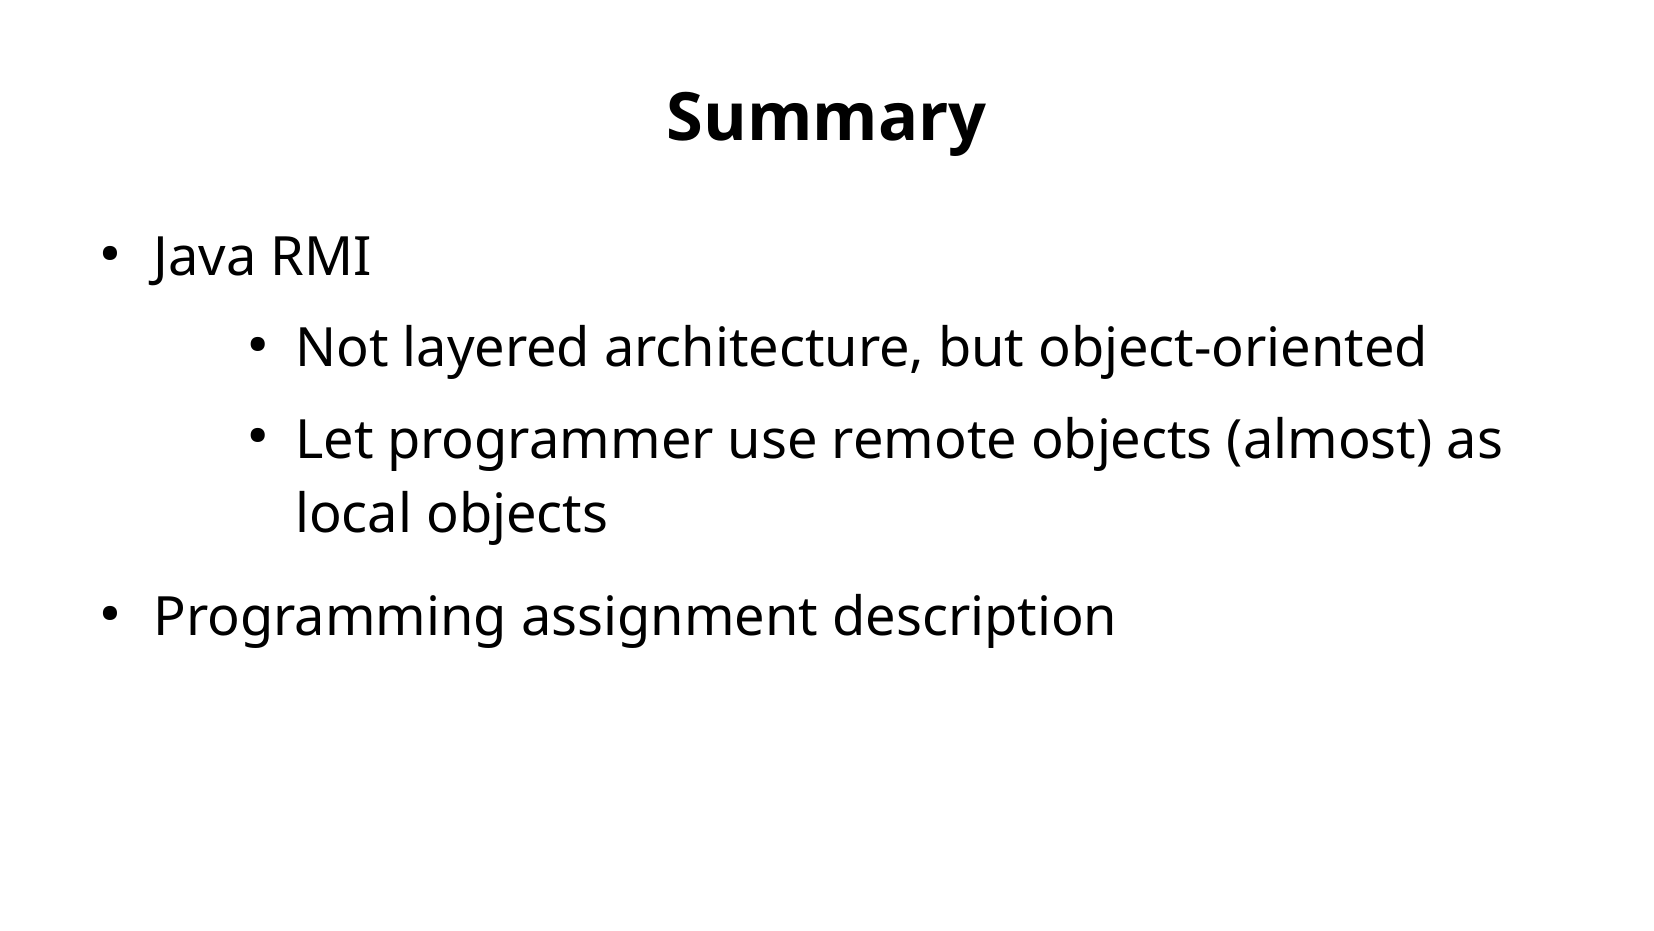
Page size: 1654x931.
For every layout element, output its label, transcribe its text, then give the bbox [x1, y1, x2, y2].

list Java RMI Not layered architecture, but object-oriented Let programmer use remote objects (almost) as local objects Programming assignment description [82, 217, 1571, 757]
title Summary [82, 36, 1571, 193]
